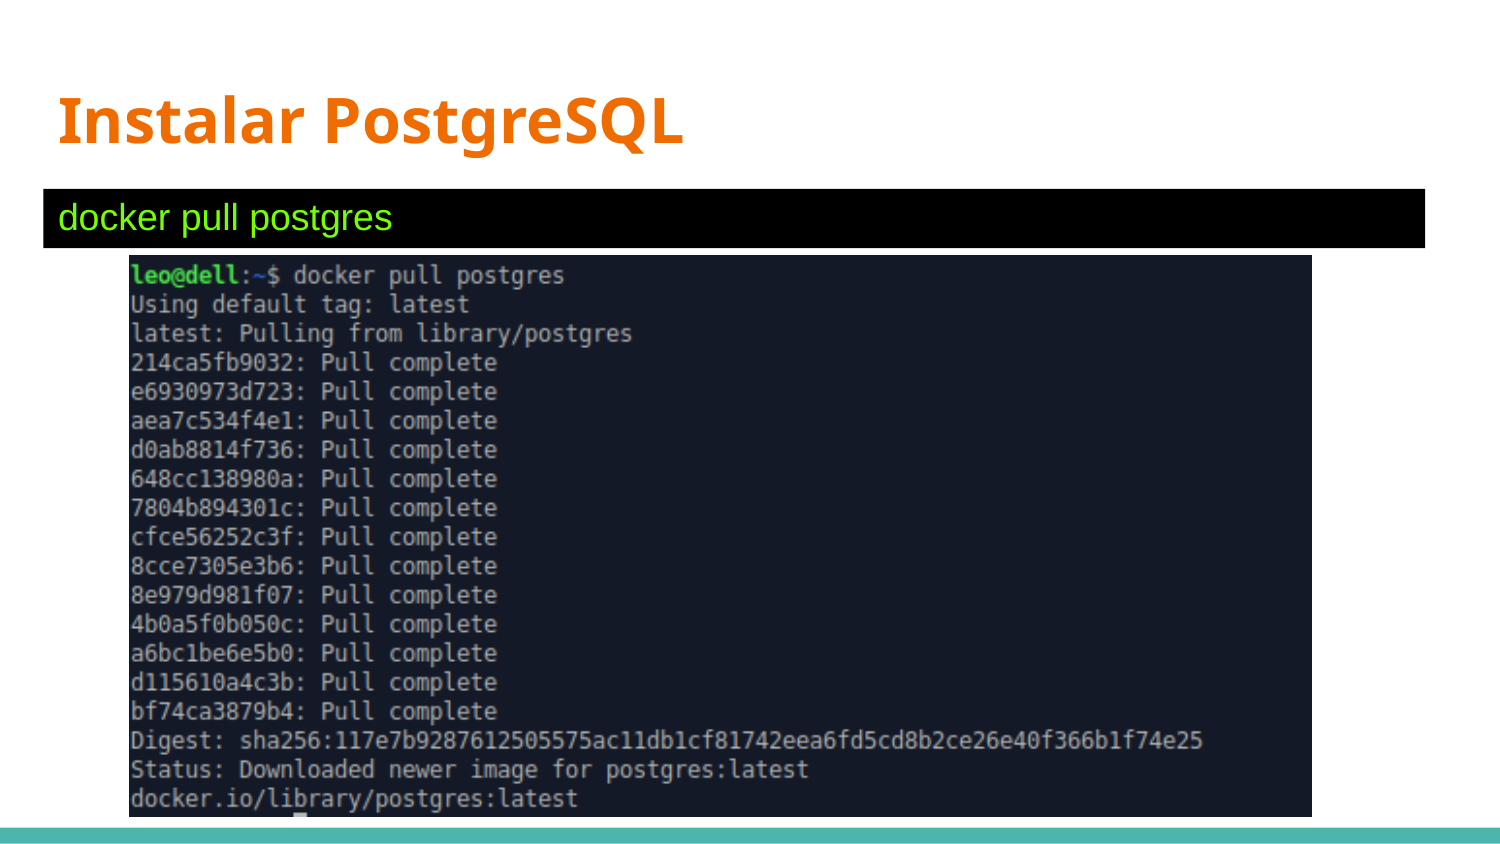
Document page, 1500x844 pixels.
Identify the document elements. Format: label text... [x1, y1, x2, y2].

text_box docker pull postgres [43, 188, 1426, 249]
picture [129, 255, 1312, 818]
title Instalar PostgreSQL [43, 61, 1441, 178]
